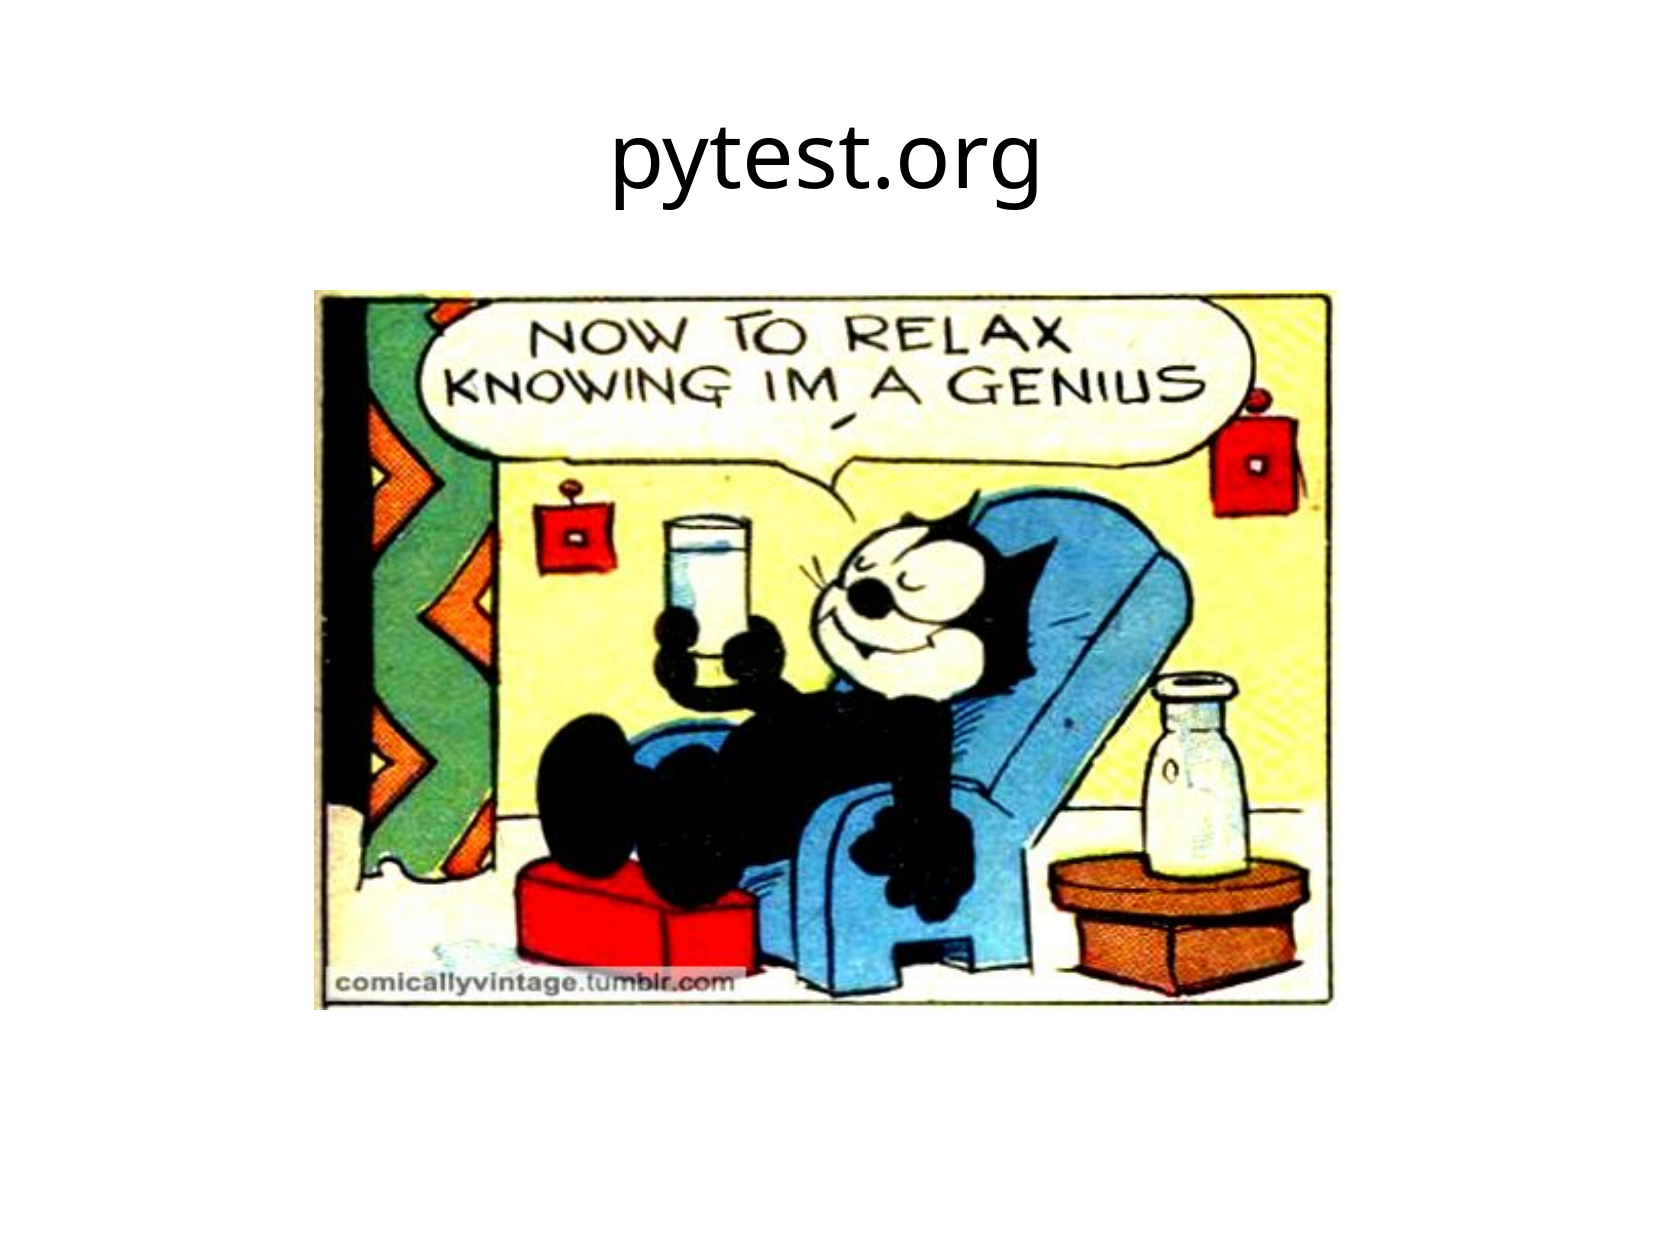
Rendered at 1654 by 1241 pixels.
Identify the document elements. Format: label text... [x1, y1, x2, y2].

picture [314, 290, 1339, 1010]
title pytest.org [82, 49, 1571, 257]
